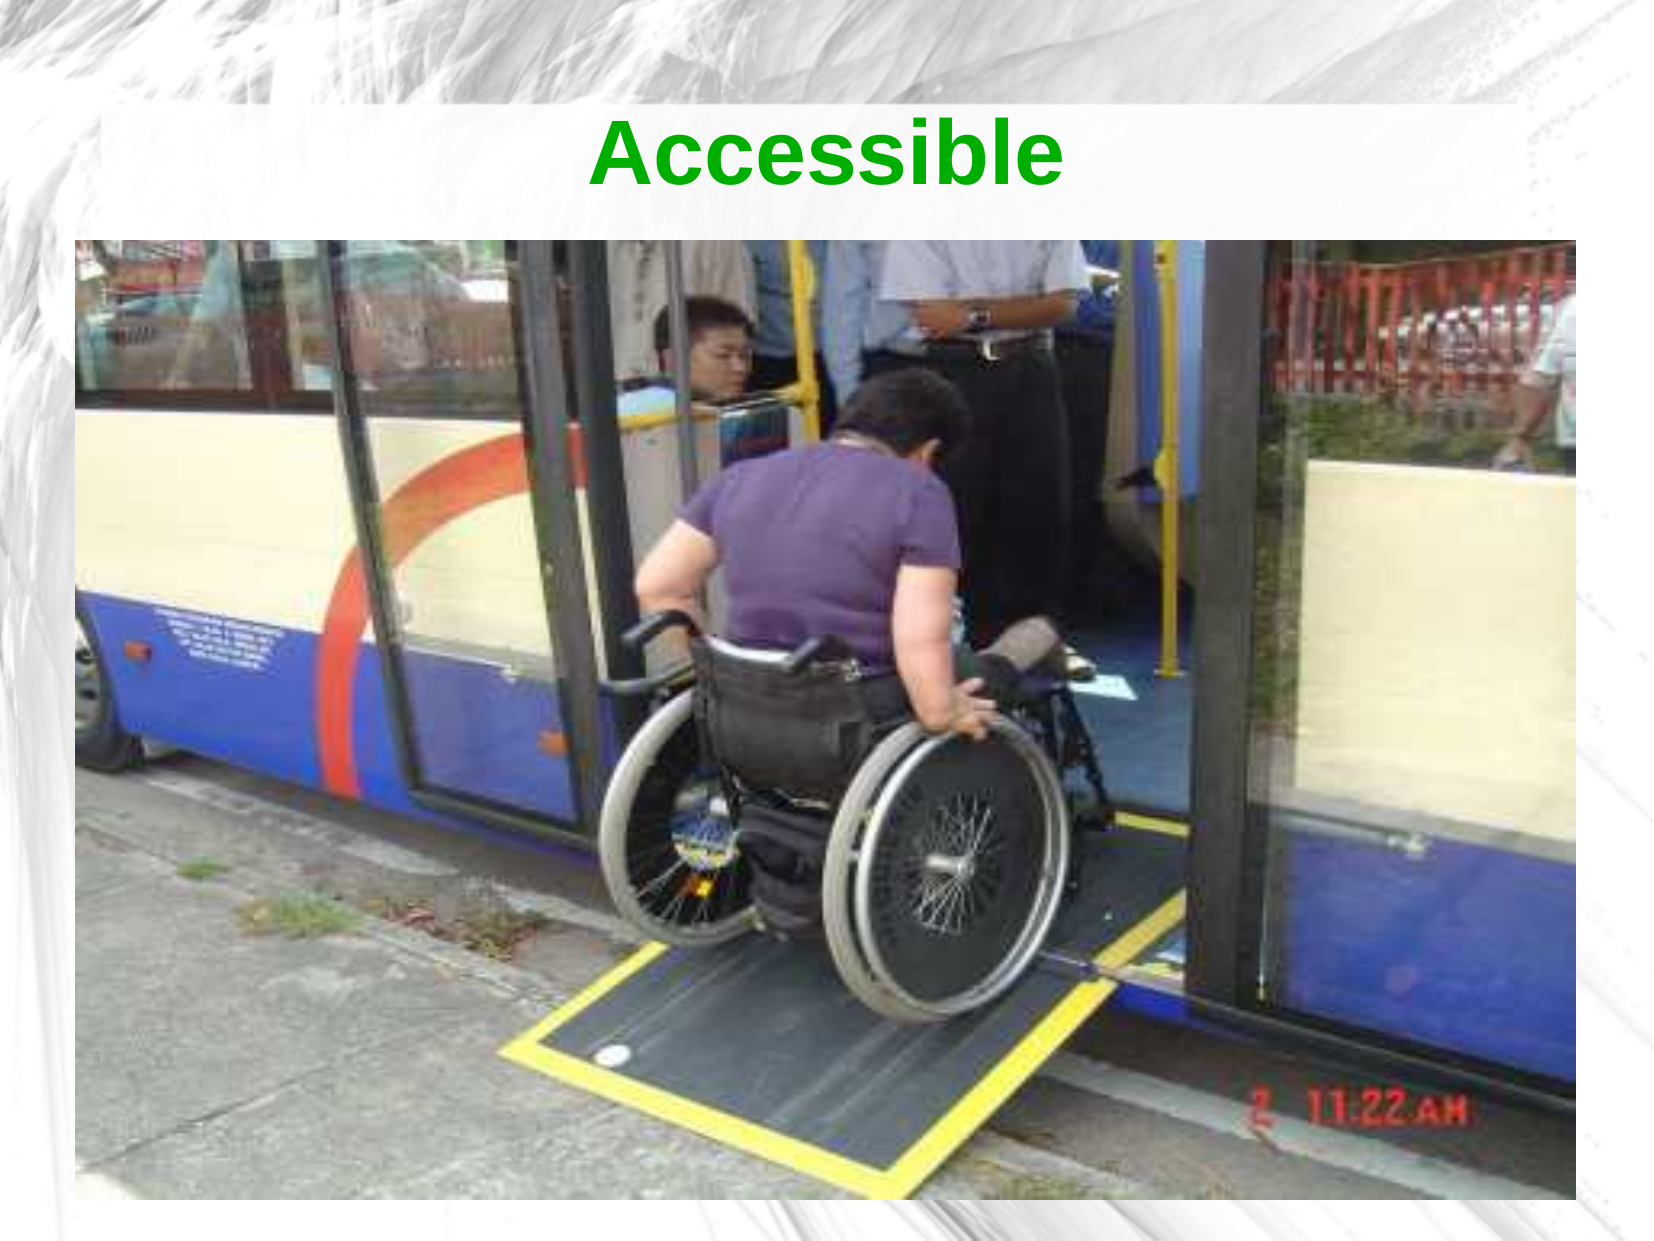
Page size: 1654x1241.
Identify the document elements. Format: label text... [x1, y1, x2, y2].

title Accessible [82, 49, 1571, 240]
picture [0, 0, 1654, 1241]
